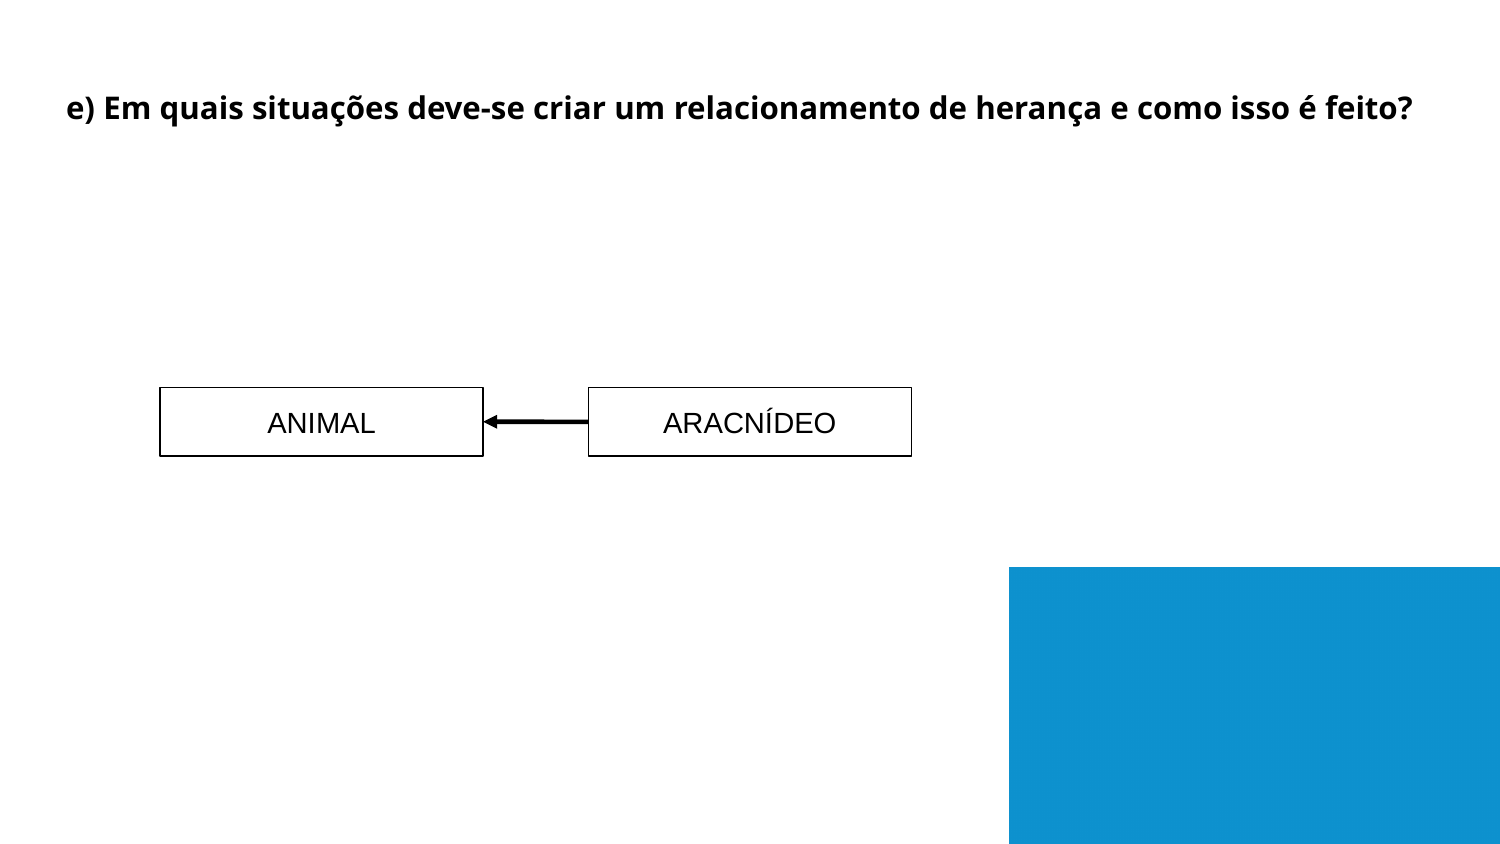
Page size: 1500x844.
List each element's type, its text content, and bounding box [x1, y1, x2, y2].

title e) Em quais situações deve-se criar um relacionamento de herança e como isso é feito? [51, 72, 1449, 176]
text_box ARACNÍDEO [588, 387, 912, 457]
text_box ANIMAL [160, 387, 483, 457]
